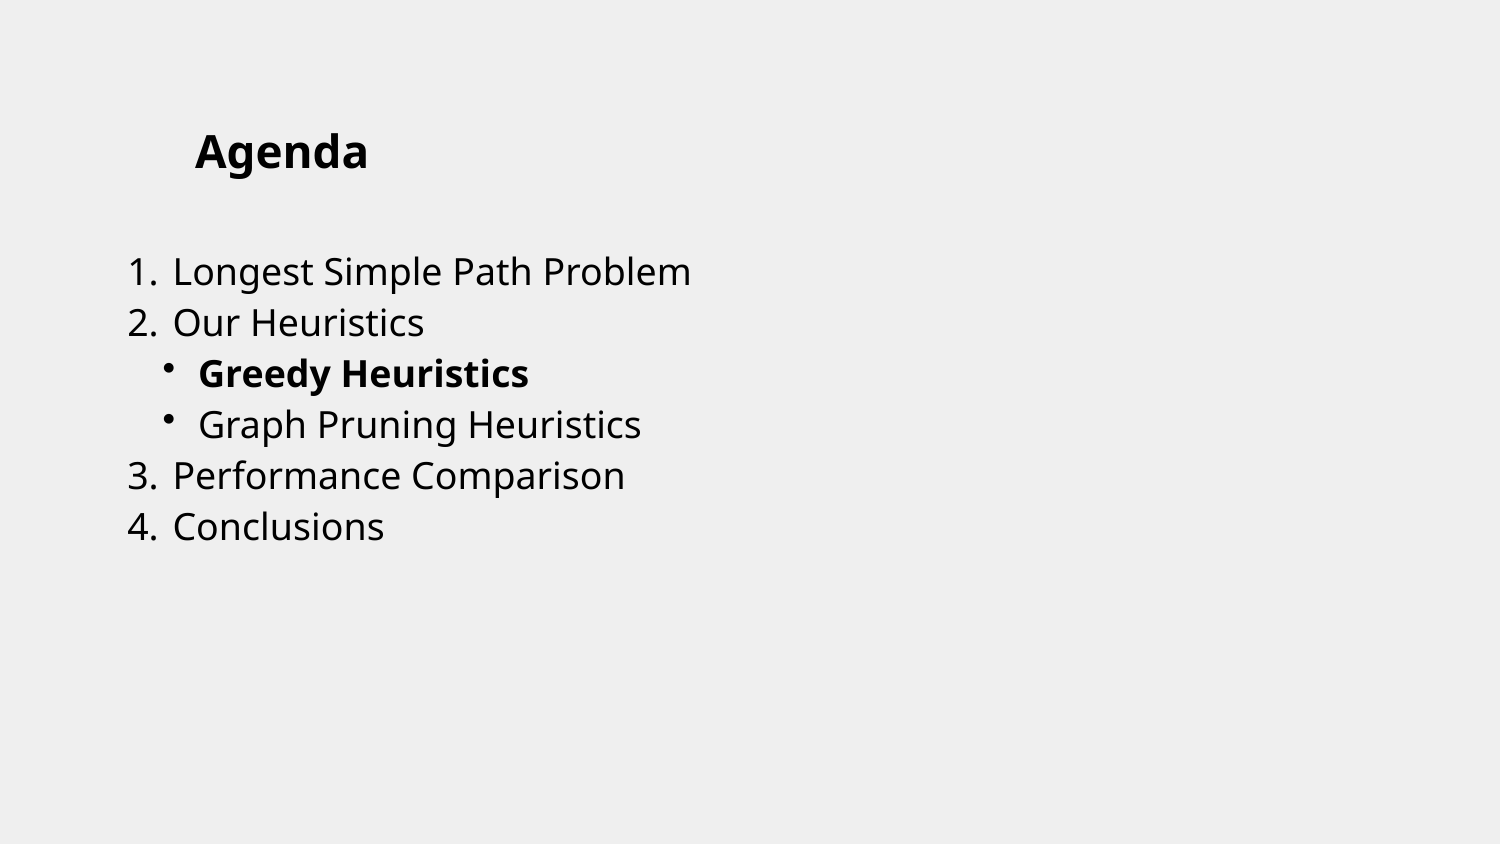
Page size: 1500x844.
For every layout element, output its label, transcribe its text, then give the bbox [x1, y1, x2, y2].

text_box Longest Simple Path Problem Our Heuristics Greedy Heuristics Graph Pruning Heuristics Performance Comparison Conclusions [112, 237, 751, 625]
text_box Agenda [180, 112, 376, 204]
